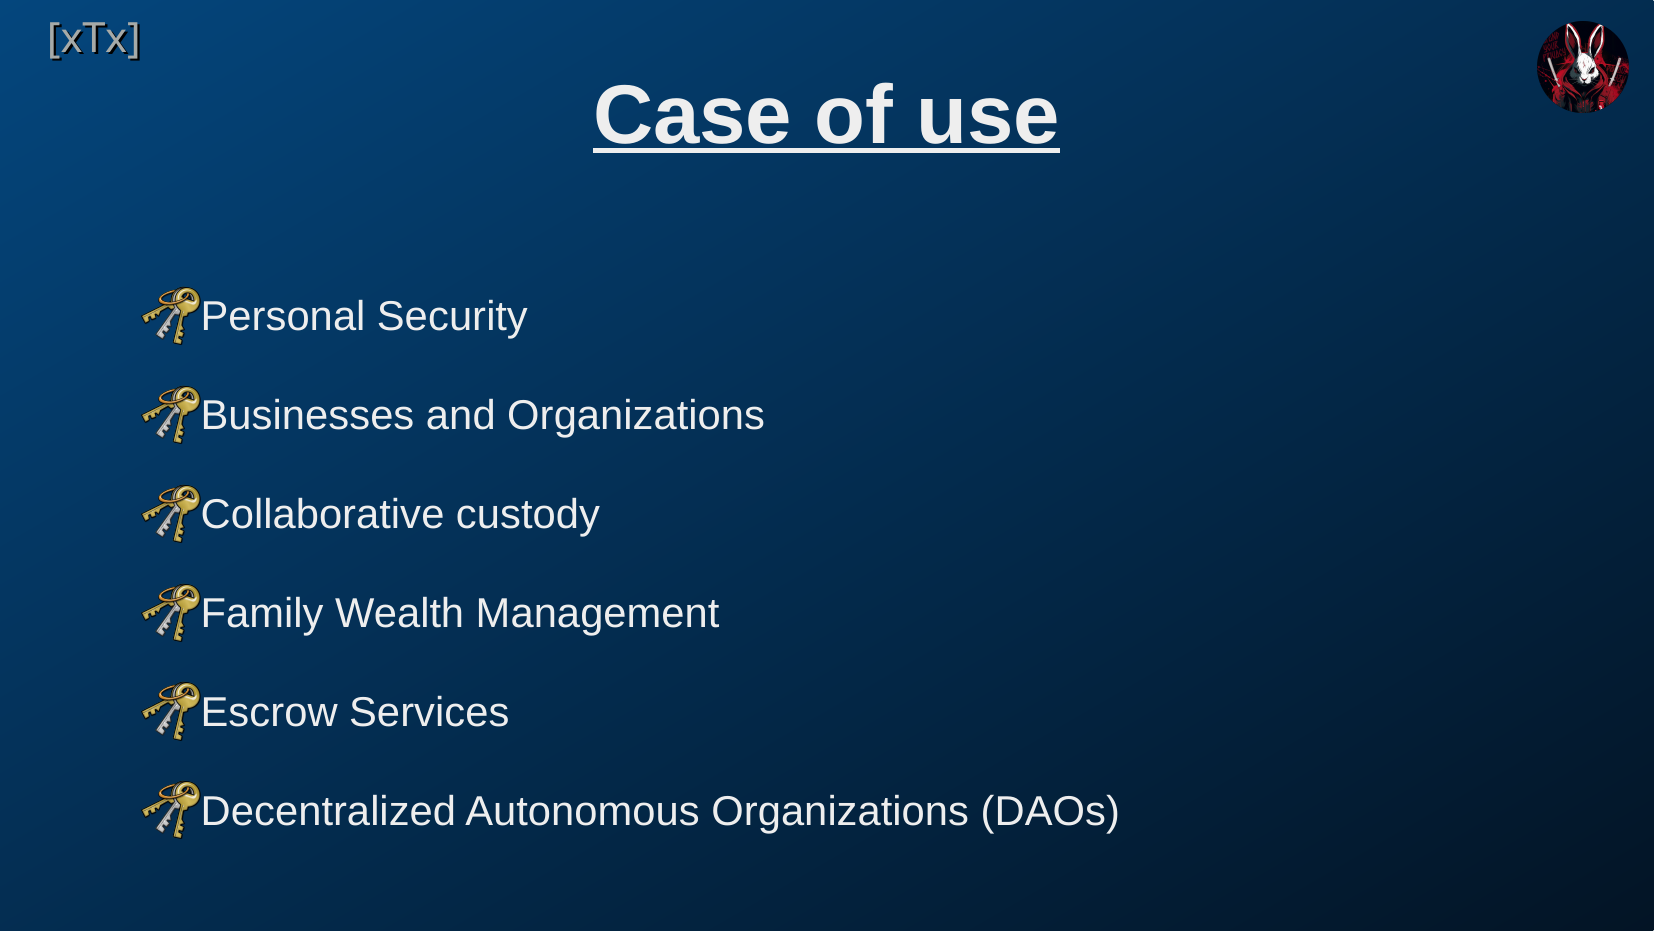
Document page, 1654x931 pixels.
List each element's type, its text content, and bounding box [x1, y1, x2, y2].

picture [1537, 21, 1629, 113]
title Case of use [82, 37, 1571, 193]
subtitle Personal Security Businesses and Organizations Collaborative custody Family Wealth Management Escrow Services Decentralized Autonomous Organizations (DAOs) [82, 217, 1538, 863]
text_box [xTx] [0, 0, 188, 76]
